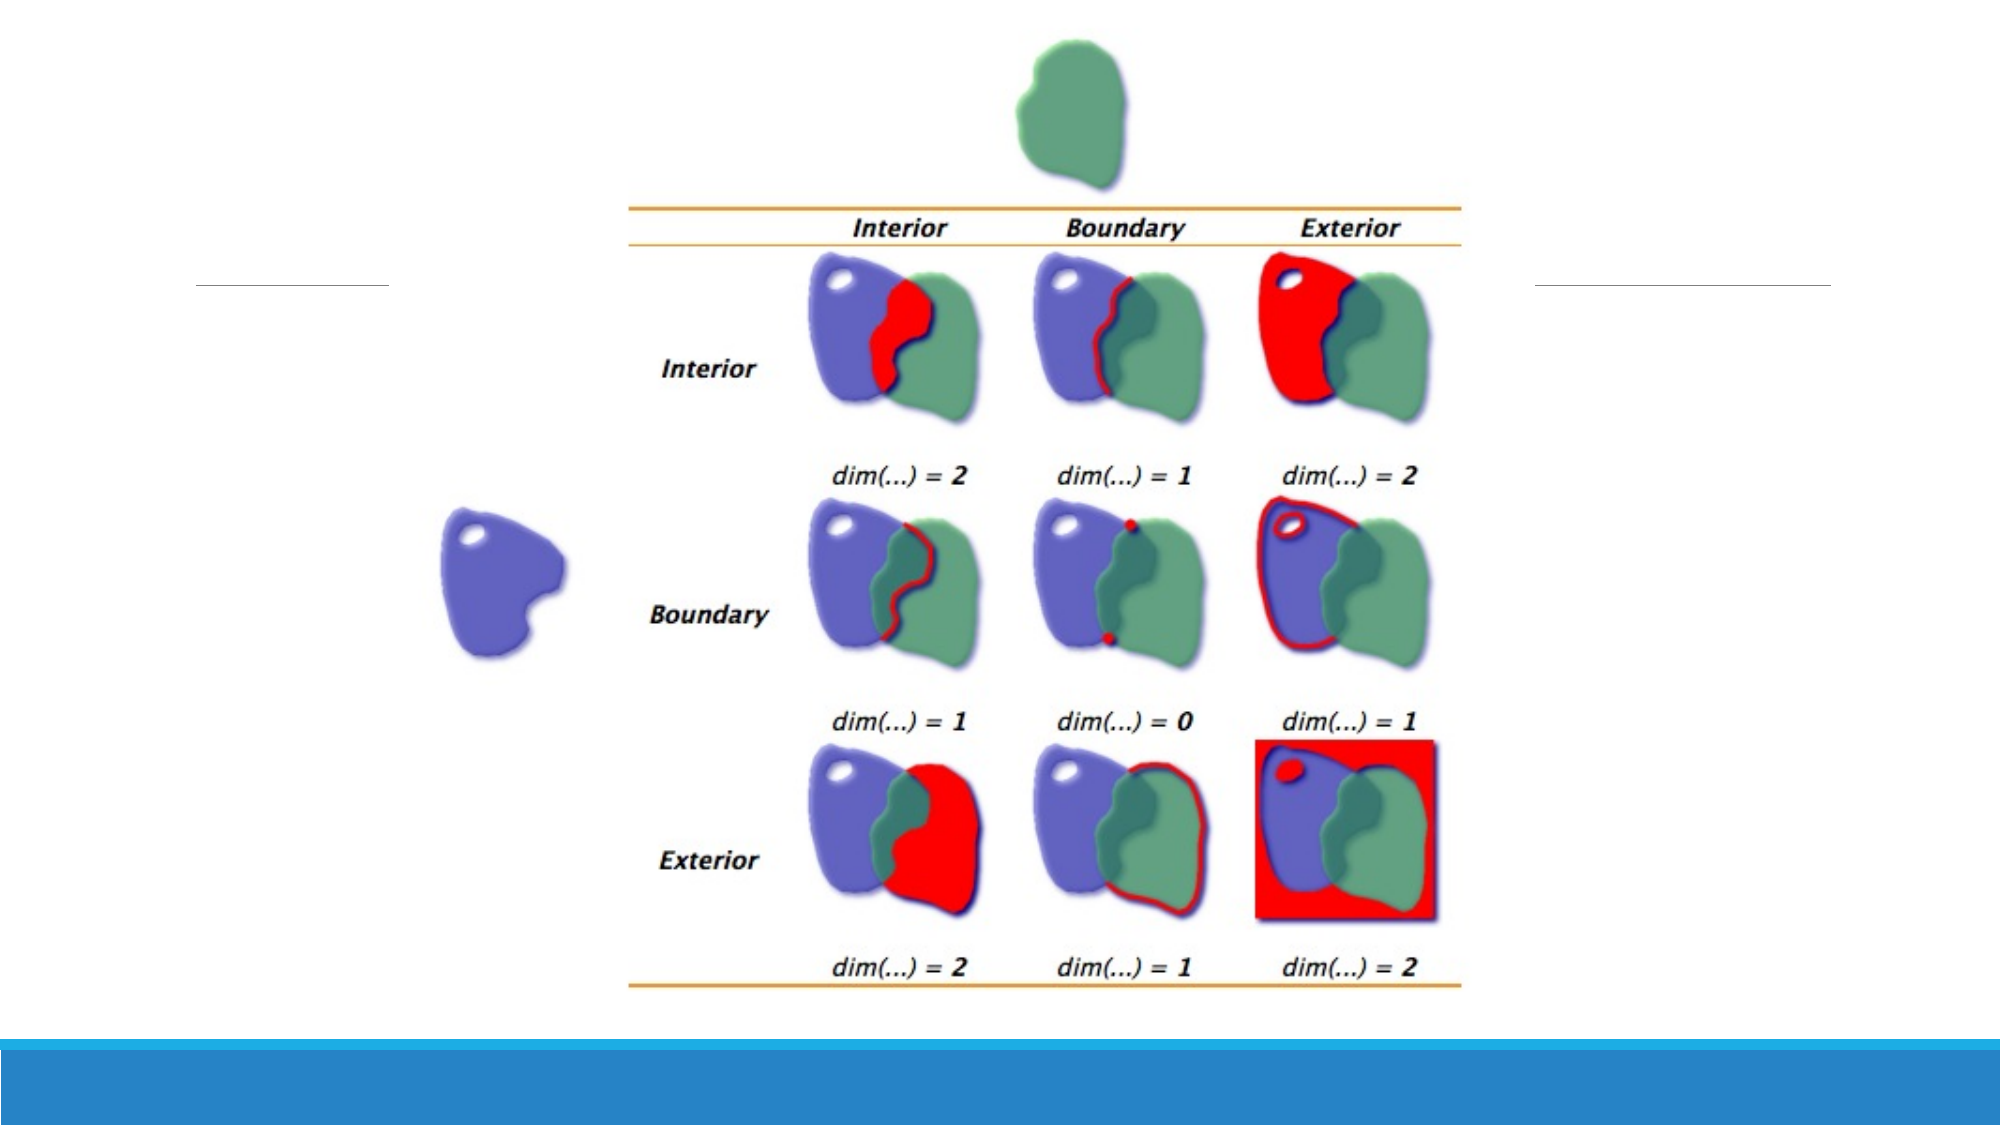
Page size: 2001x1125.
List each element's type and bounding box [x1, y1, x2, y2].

picture [389, 0, 1535, 1016]
